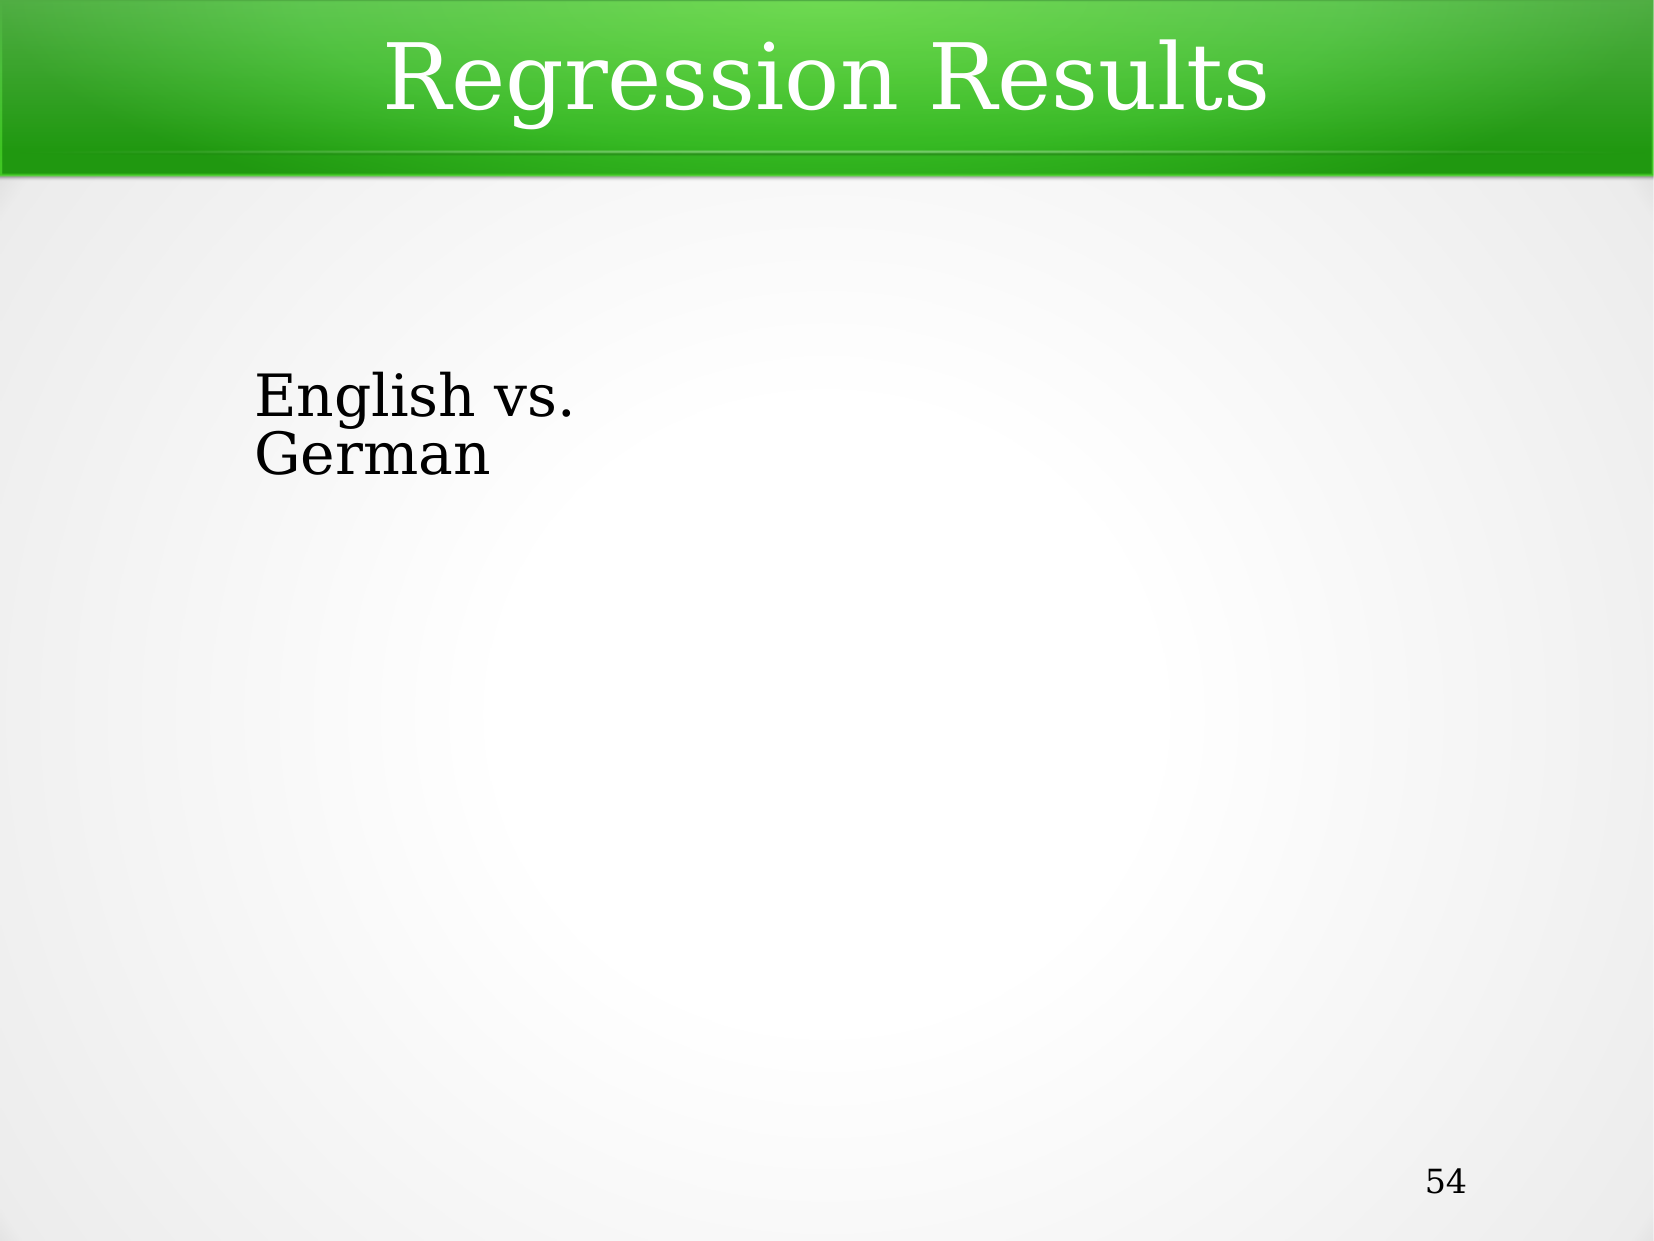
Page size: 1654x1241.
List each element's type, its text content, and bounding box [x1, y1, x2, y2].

title Regression Results [82, 11, 1571, 154]
picture [0, 0, 1654, 1241]
text_box English vs. German [239, 362, 825, 436]
